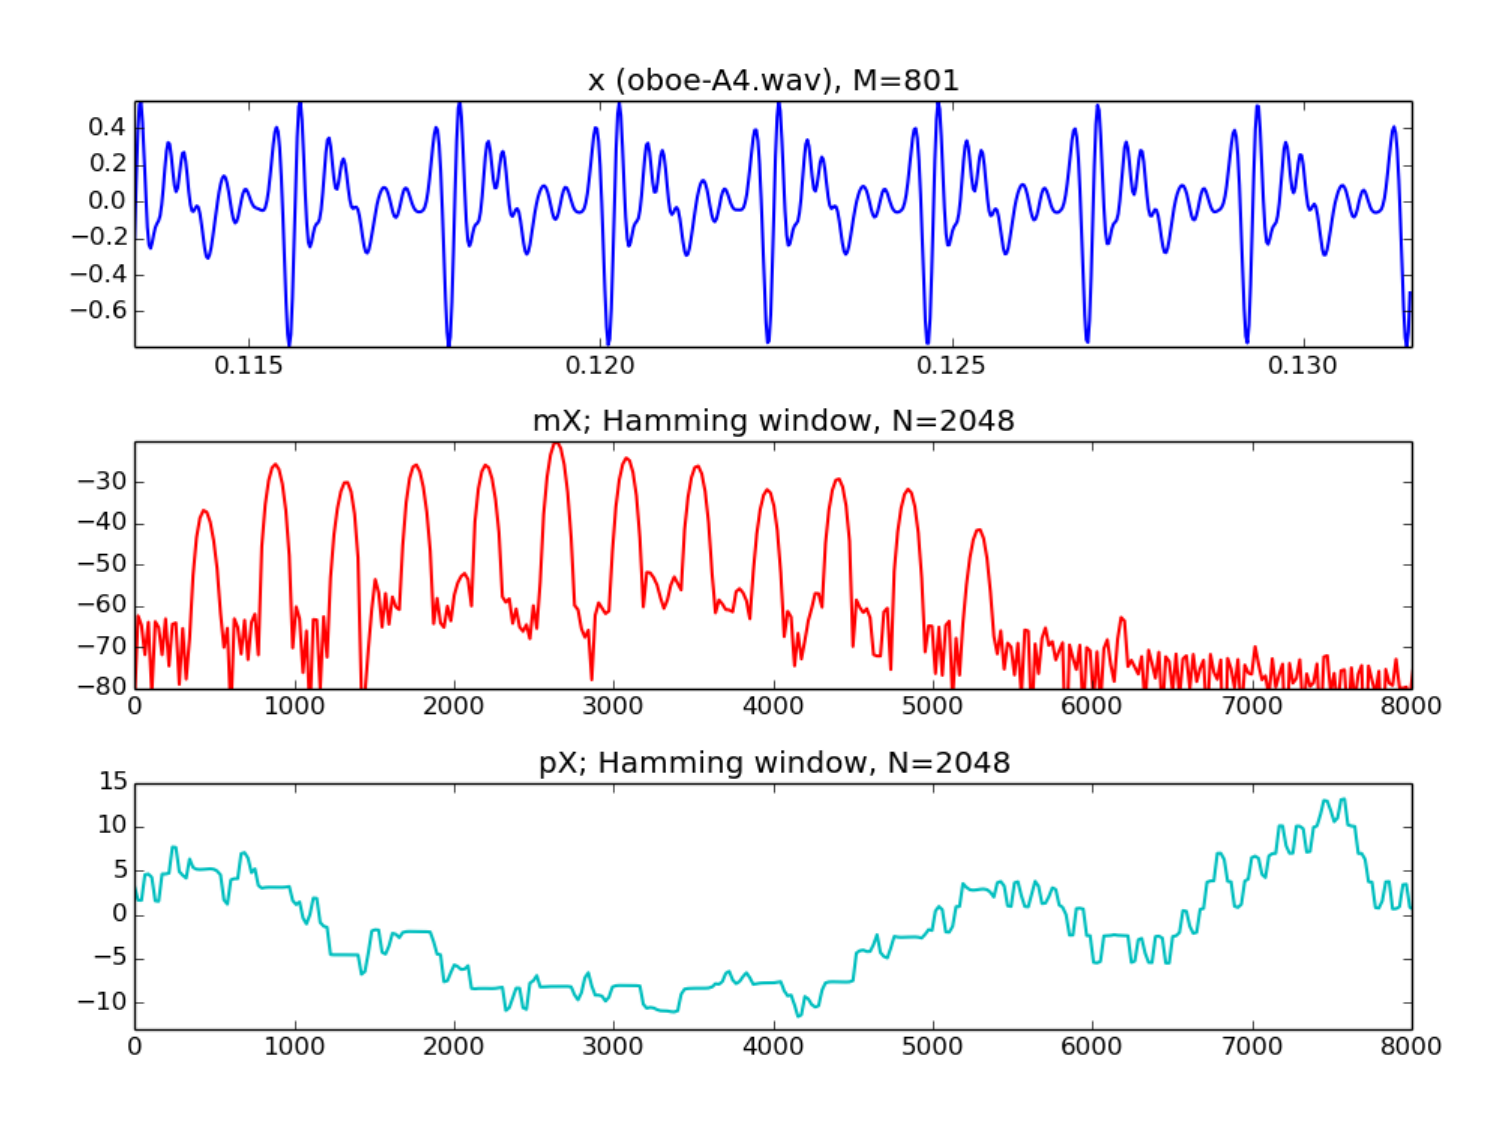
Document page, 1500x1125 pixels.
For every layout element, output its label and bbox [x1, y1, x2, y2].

picture [43, 41, 1469, 1092]
